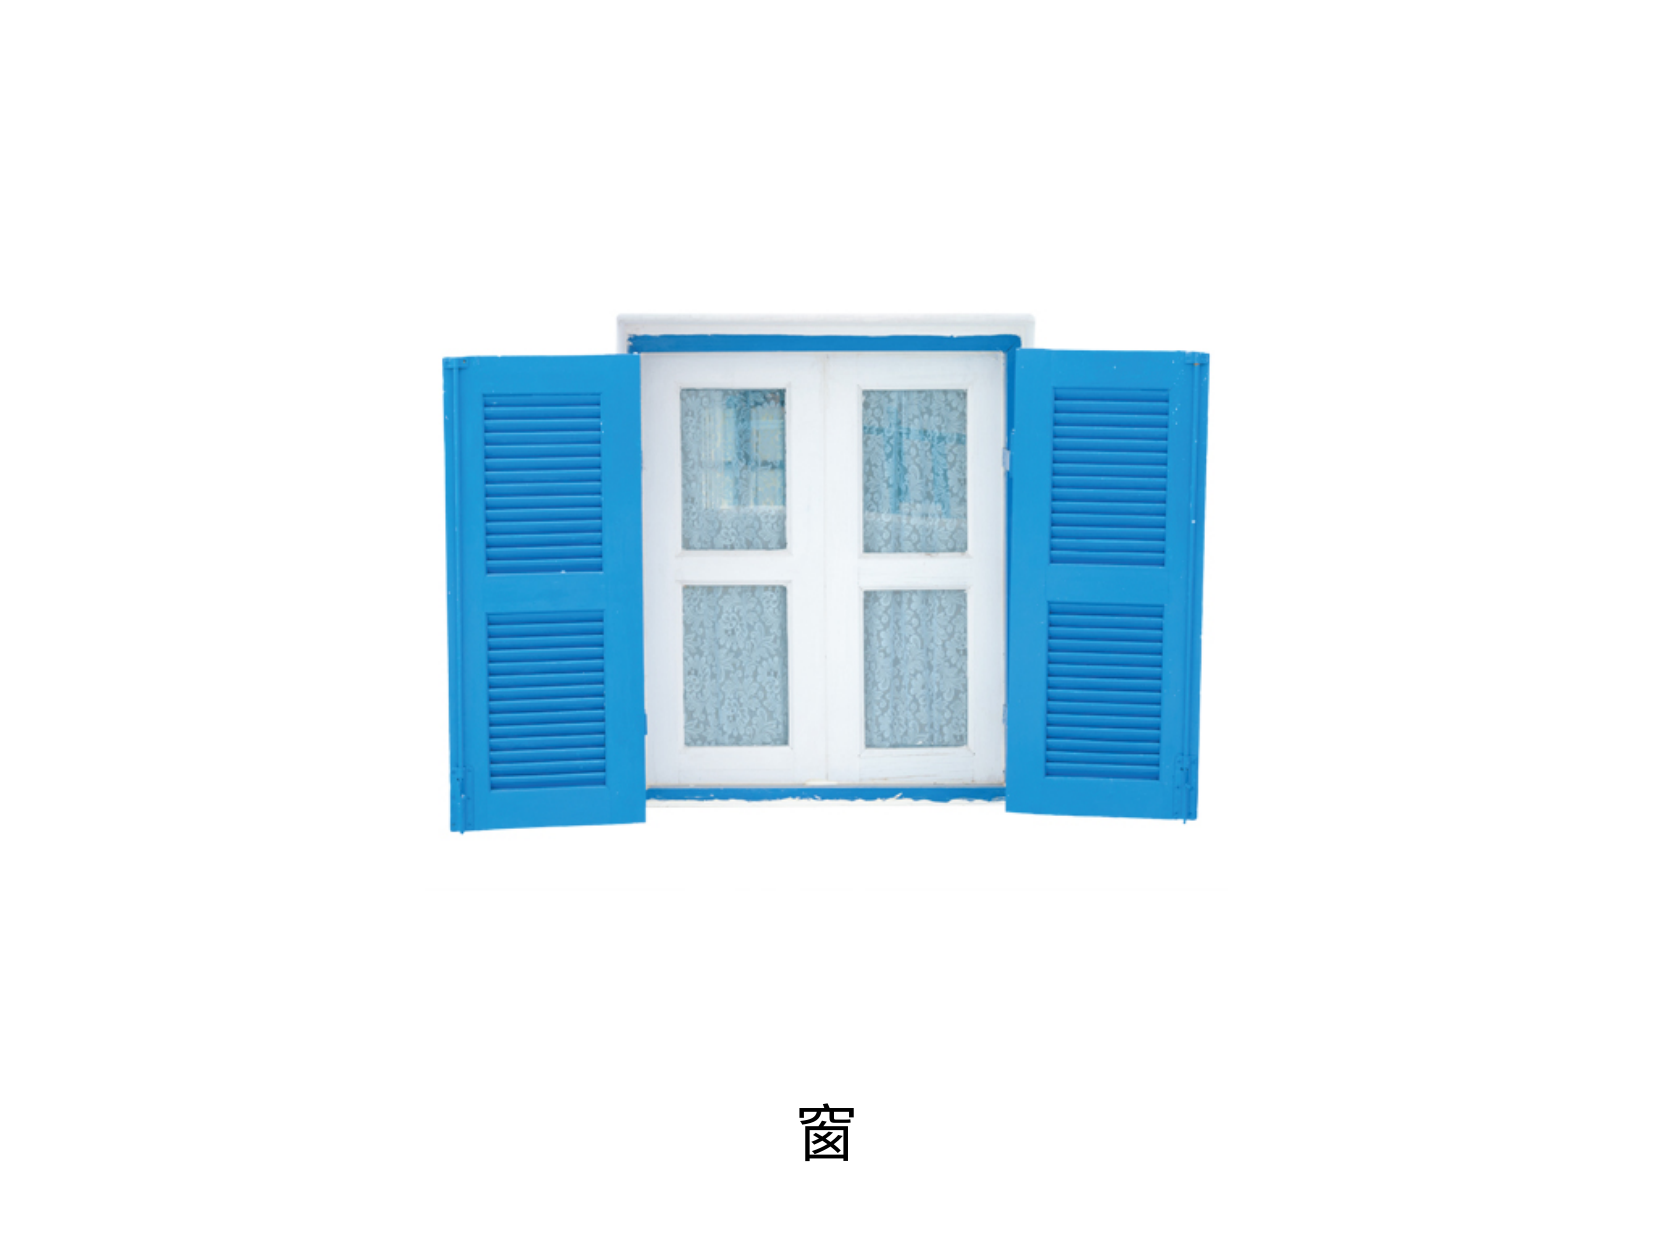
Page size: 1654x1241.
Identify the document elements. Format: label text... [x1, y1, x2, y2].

picture [0, 0, 1654, 1241]
title 窗 [82, 1025, 1571, 1233]
